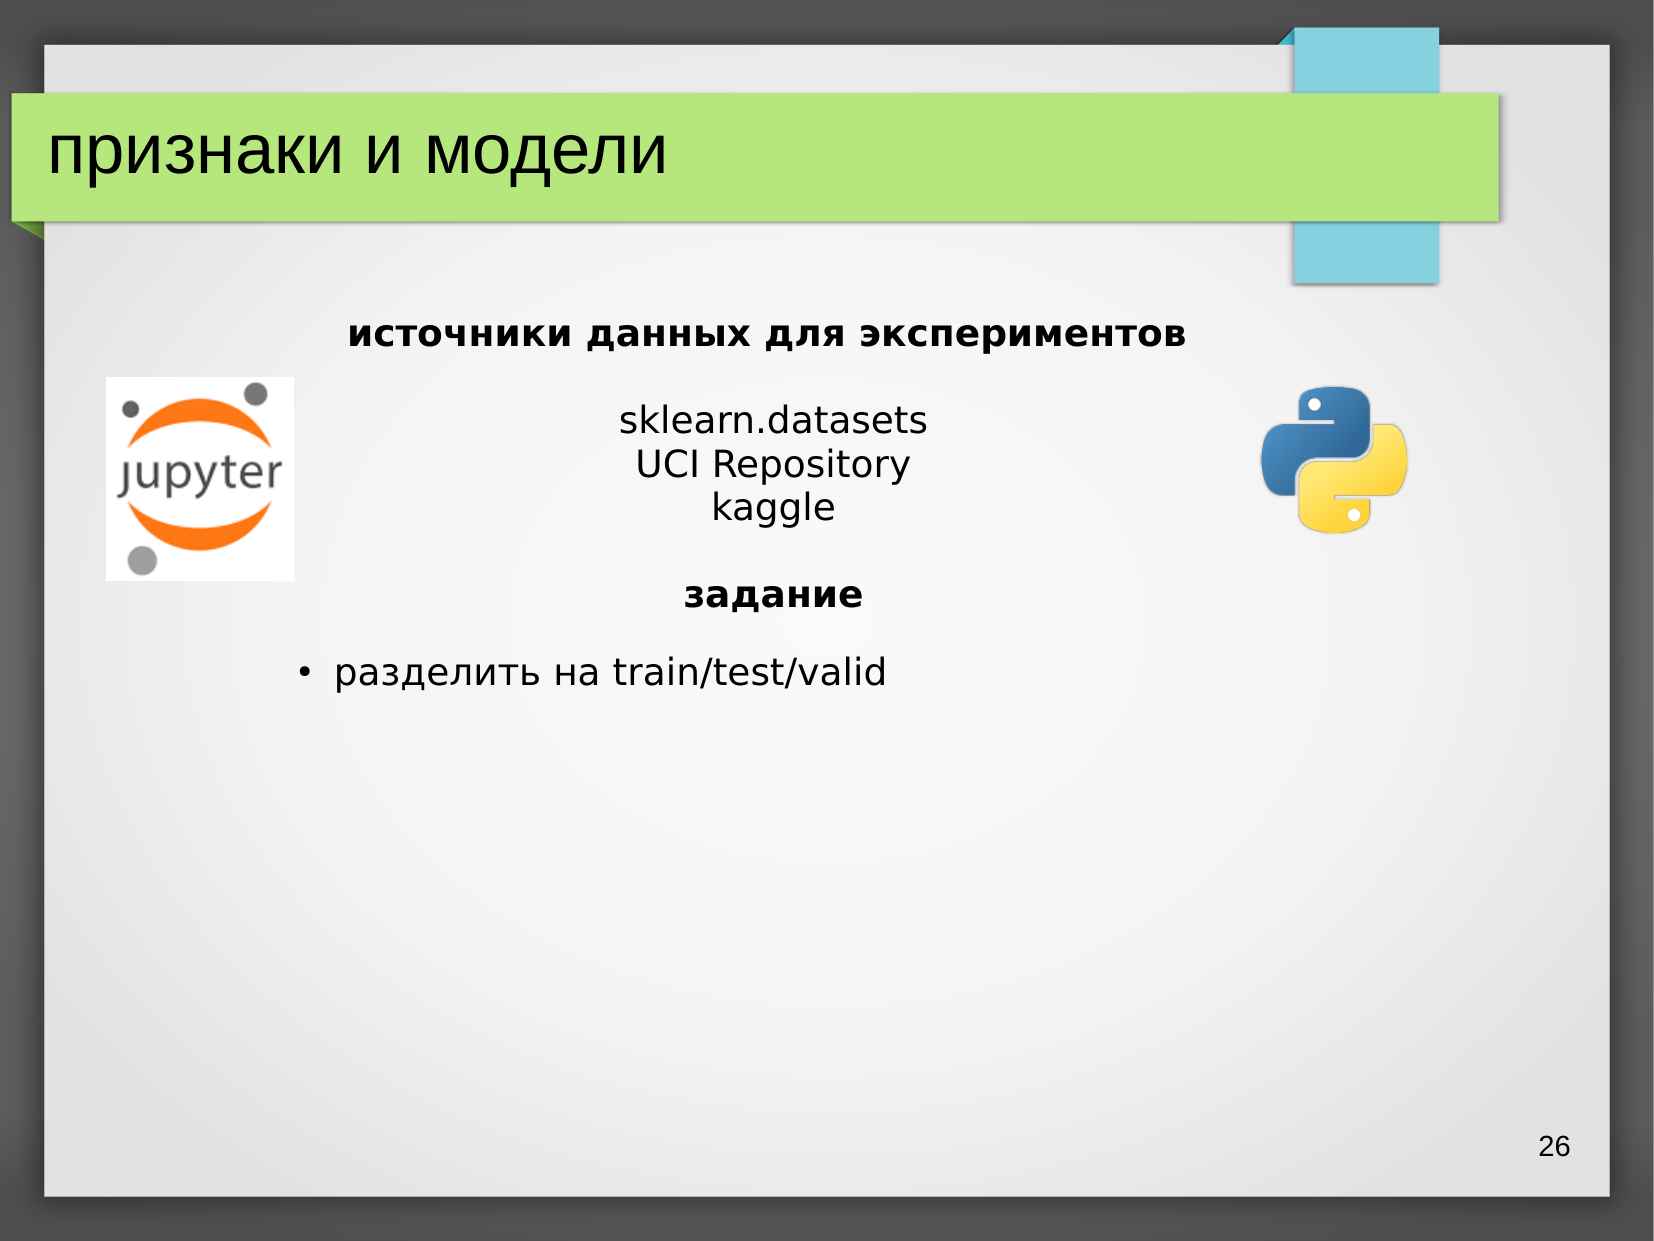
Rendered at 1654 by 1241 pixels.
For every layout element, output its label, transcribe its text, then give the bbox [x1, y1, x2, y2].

picture [0, 0, 1654, 1241]
title признаки и модели [47, 114, 1465, 185]
text_box источники данных для экспериментов sklearn.datasets UCI Repository kaggle задание разделить на train/test/valid [283, 304, 1264, 920]
